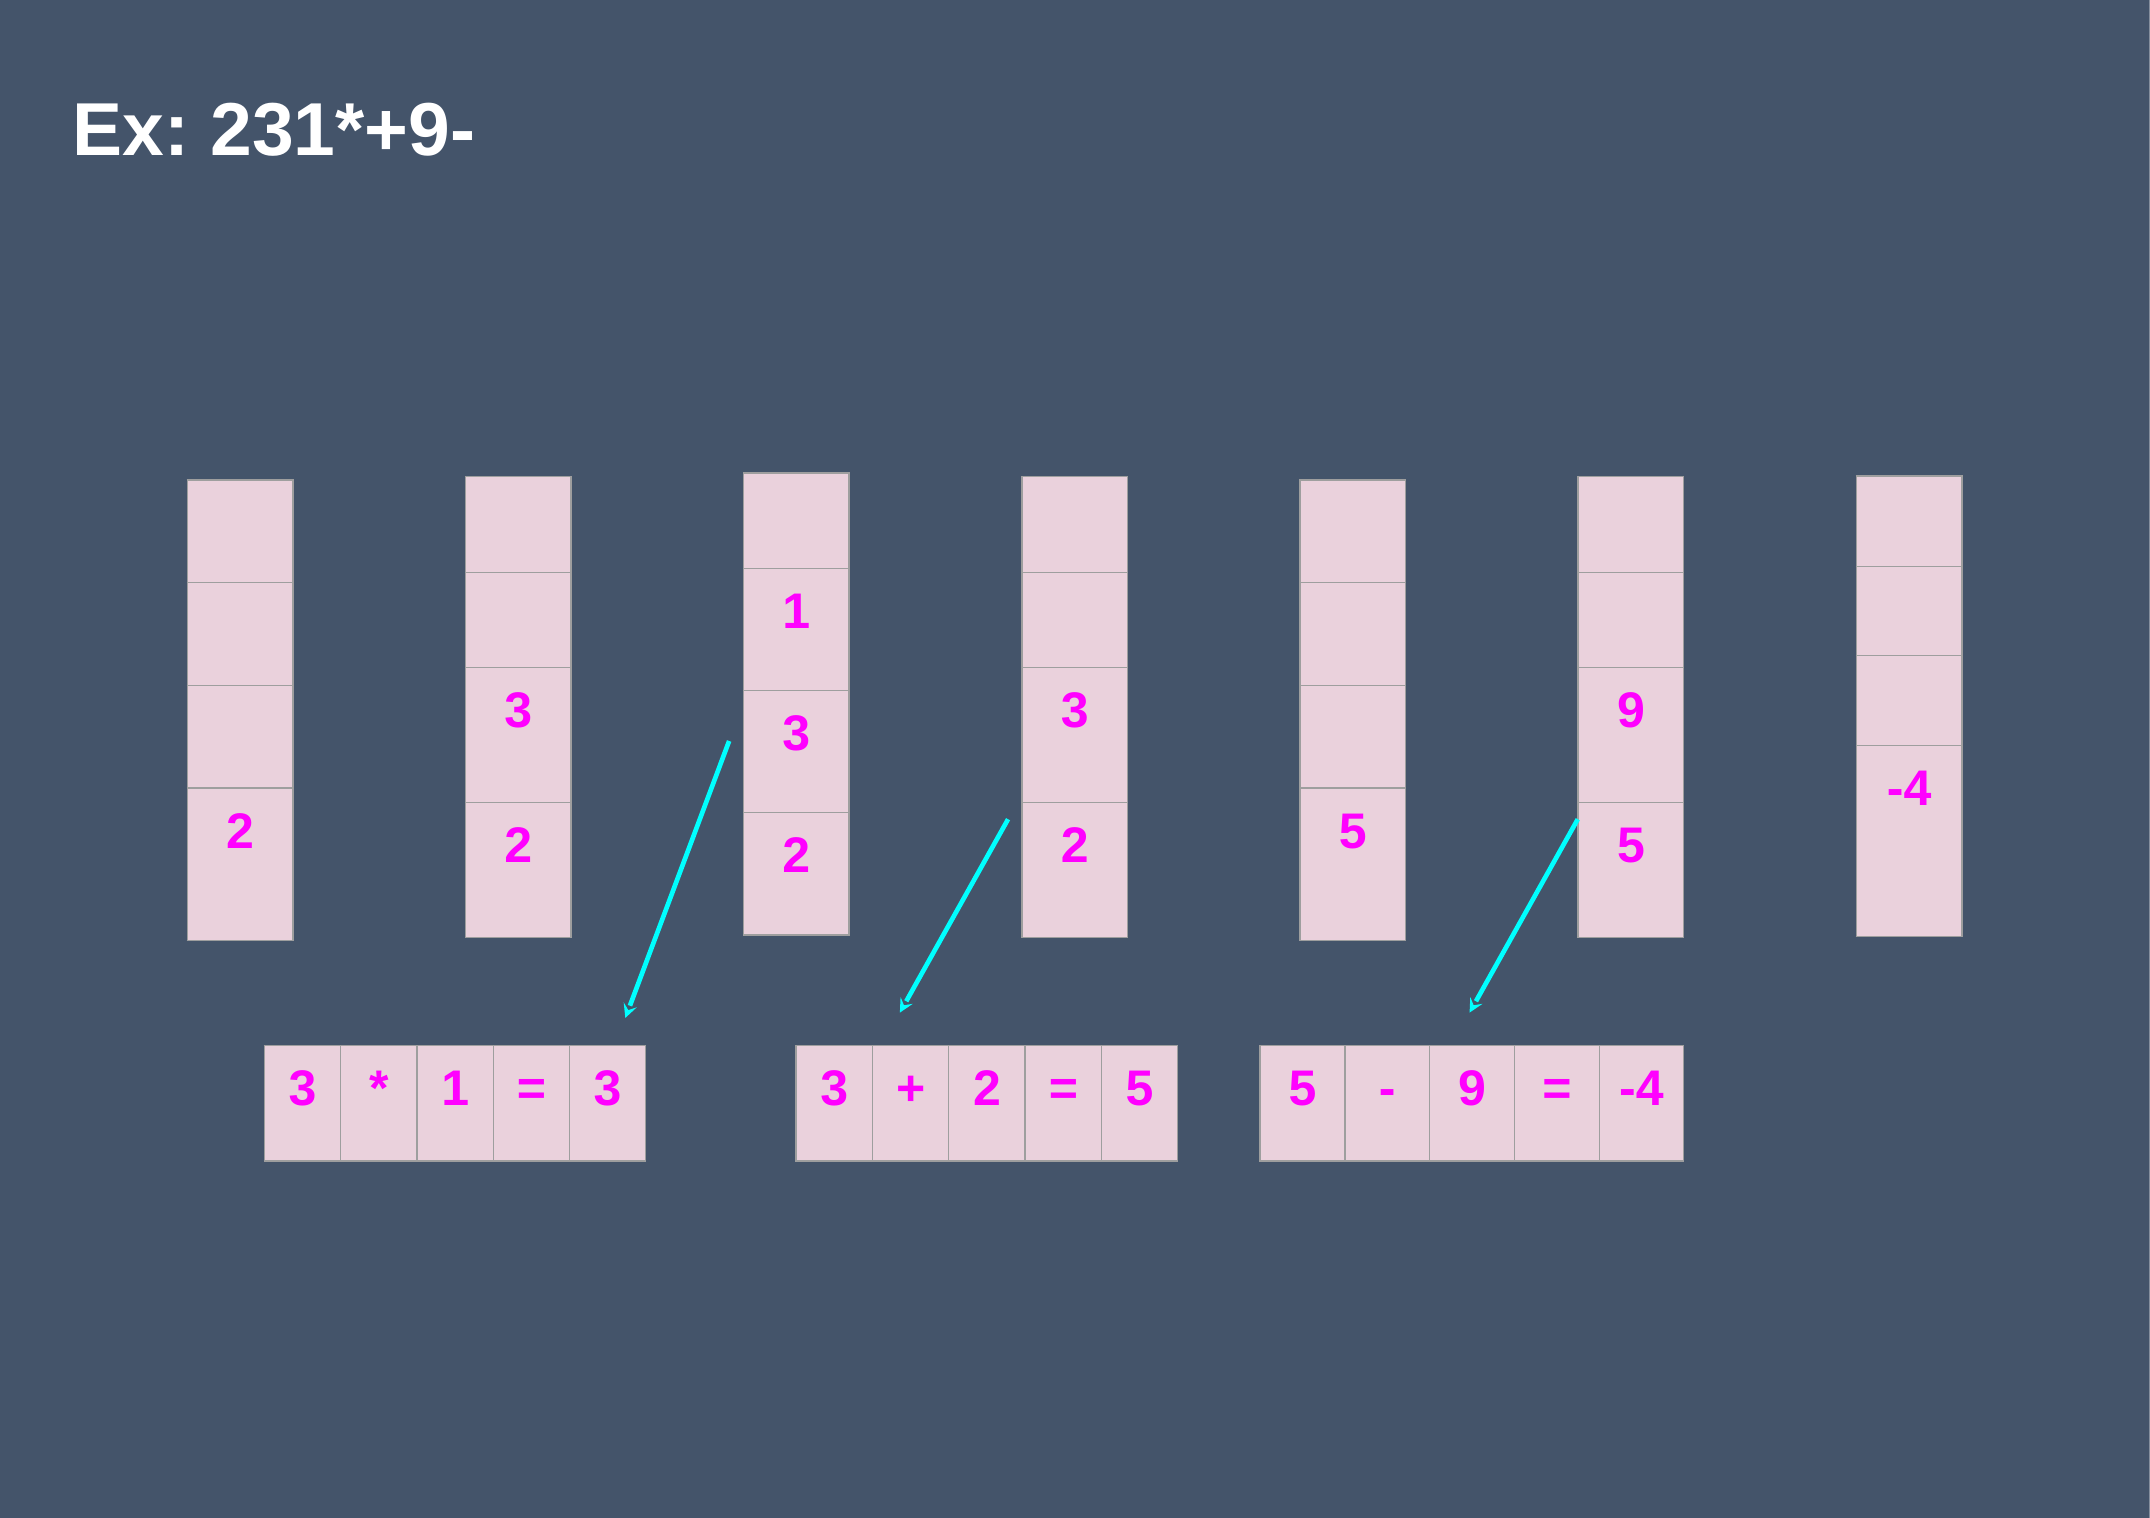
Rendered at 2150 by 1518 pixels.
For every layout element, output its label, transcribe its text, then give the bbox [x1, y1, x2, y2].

table_cell [1579, 573, 1683, 667]
table_header [1301, 481, 1405, 582]
table_header 3 [797, 1046, 872, 1160]
table_header = [1026, 1046, 1101, 1160]
table_cell 2 [188, 789, 292, 940]
table_cell 3 [744, 691, 848, 812]
table_cell [1857, 567, 1961, 655]
table_cell 5 [1579, 803, 1683, 937]
table_header = [494, 1046, 569, 1160]
table_header 2 [949, 1046, 1024, 1160]
table_header [188, 481, 292, 582]
table_header [1579, 477, 1683, 572]
table_cell 2 [1023, 803, 1127, 937]
table_cell [188, 686, 292, 787]
table_header [1023, 477, 1127, 572]
table_cell [1023, 573, 1127, 667]
table_cell 2 [466, 803, 570, 937]
table_cell 5 [1301, 789, 1405, 940]
table_cell 1 [744, 569, 848, 690]
table_cell 3 [1023, 668, 1127, 802]
table_header 5 [1102, 1046, 1177, 1160]
table_header -4 [1600, 1046, 1683, 1160]
table_cell 2 [744, 813, 848, 934]
table_header 5 [1261, 1046, 1344, 1160]
table_cell [1301, 583, 1405, 685]
table_header * [341, 1046, 416, 1160]
table_cell [466, 573, 570, 667]
table_cell 3 [466, 668, 570, 802]
table_cell [1301, 686, 1405, 787]
table_header = [1515, 1046, 1599, 1160]
table_header [466, 477, 570, 572]
table_cell -4 [1857, 746, 1961, 936]
table_header 1 [418, 1046, 493, 1160]
table_cell [188, 583, 292, 685]
table_cell 9 [1579, 668, 1683, 802]
text_box Ex: 231*+9- [57, 65, 817, 290]
table_header 3 [570, 1046, 645, 1160]
table_header [1857, 477, 1961, 566]
table_cell [1857, 656, 1961, 745]
table_header [744, 474, 848, 568]
table_header 9 [1430, 1046, 1514, 1160]
table_header + [873, 1046, 948, 1160]
table_header - [1346, 1046, 1429, 1160]
table_header 3 [265, 1046, 340, 1160]
